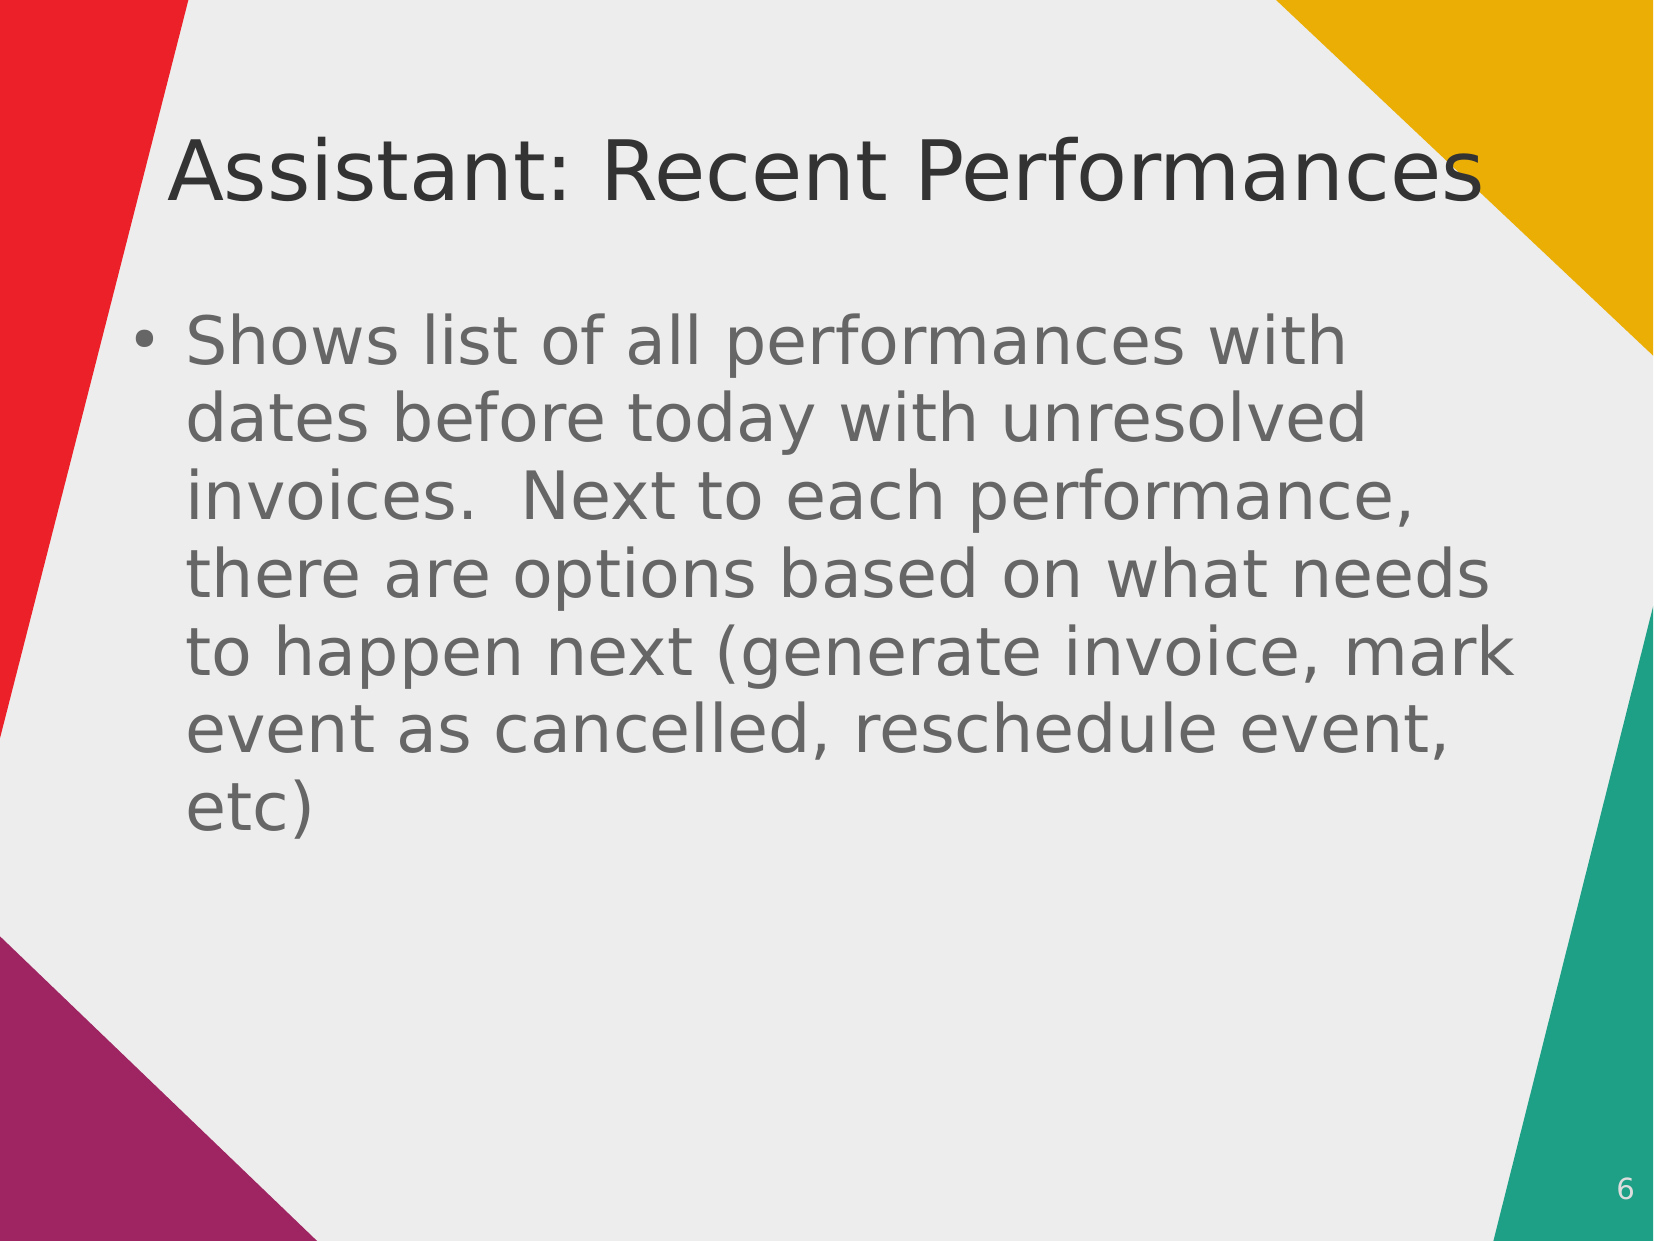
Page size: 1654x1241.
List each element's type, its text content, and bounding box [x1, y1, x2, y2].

list Shows list of all performances with dates before today with unresolved invoices. Next to each performance, there are options based on what needs to happen next (generate invoice, mark event as cancelled, reschedule event, etc) [114, 302, 1539, 1033]
title Assistant: Recent Performances [114, 73, 1539, 271]
